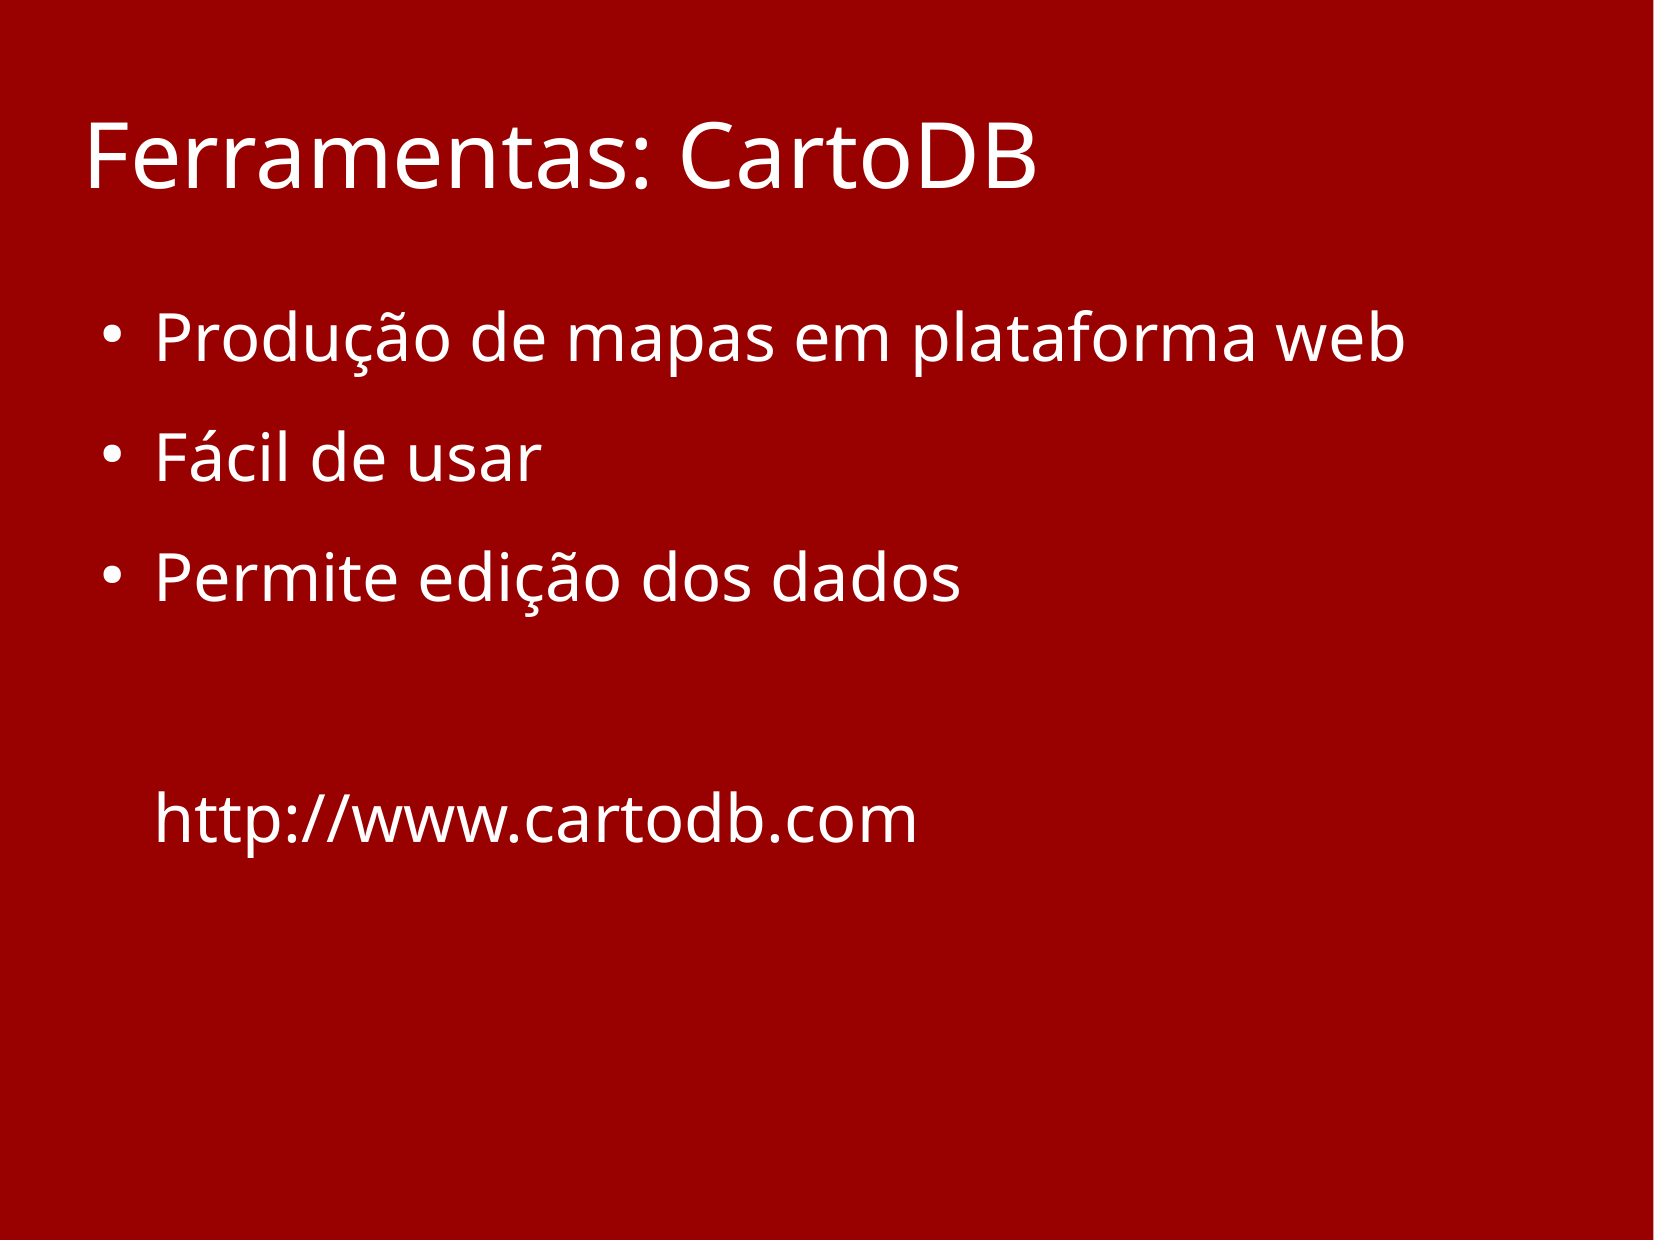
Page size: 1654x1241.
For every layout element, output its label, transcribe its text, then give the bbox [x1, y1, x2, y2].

list Produção de mapas em plataforma web Fácil de usar Permite edição dos dados http://www.cartodb.com [82, 290, 1571, 1010]
title Ferramentas: CartoDB [82, 49, 1571, 257]
